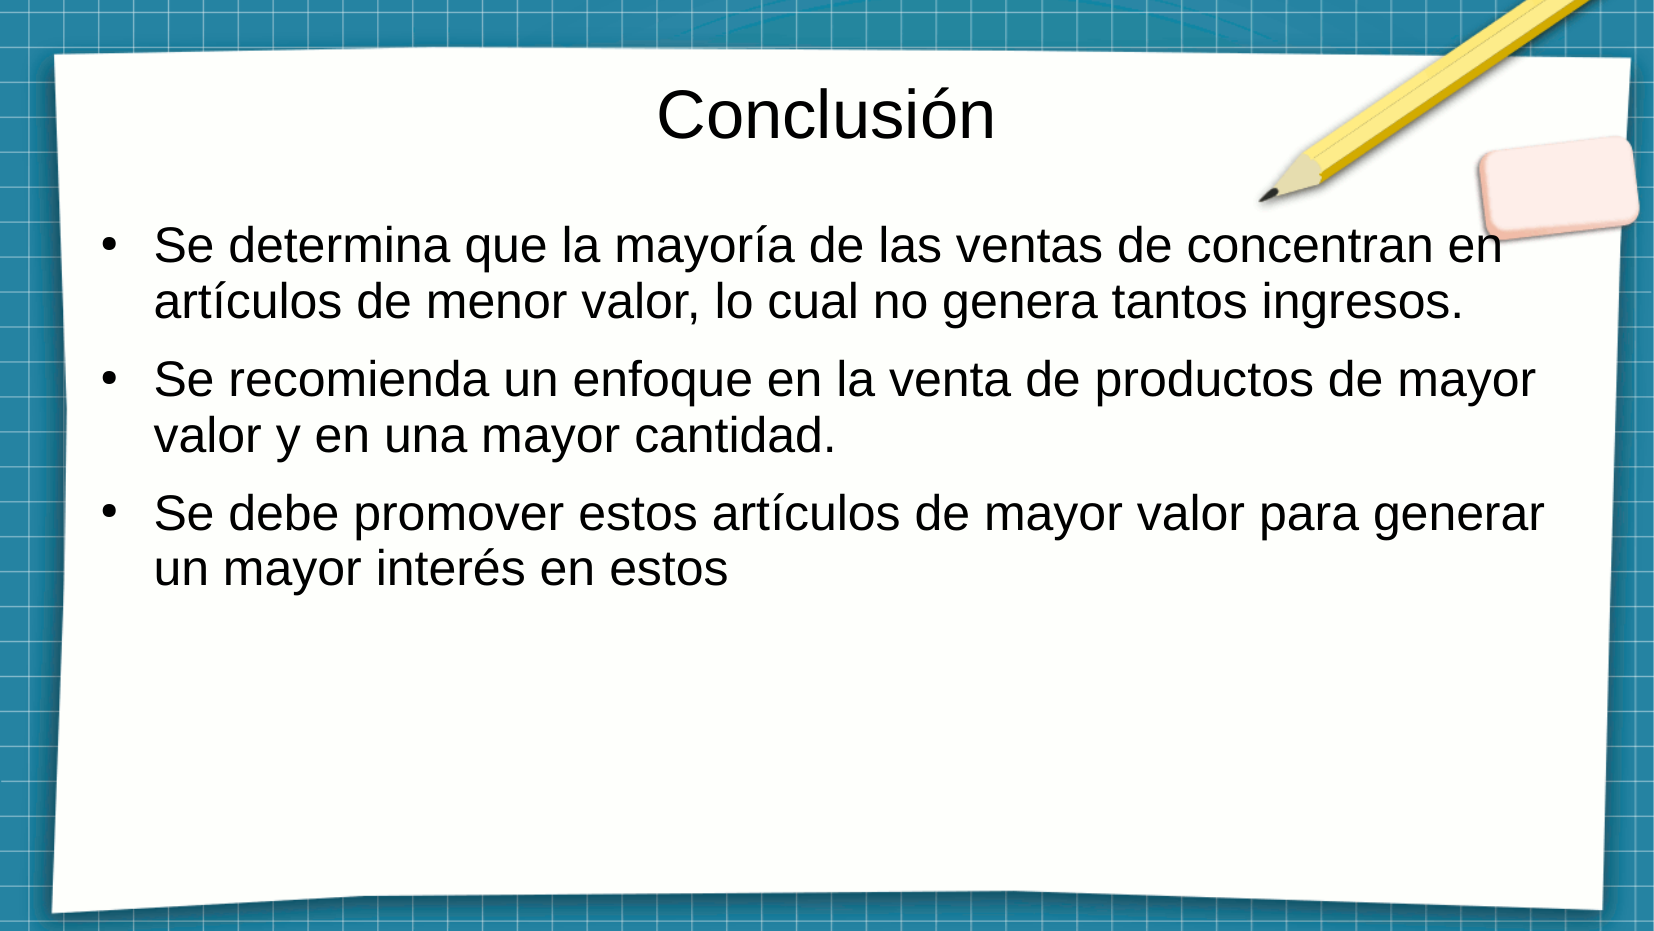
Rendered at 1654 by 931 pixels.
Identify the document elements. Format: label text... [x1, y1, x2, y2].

list Se determina que la mayoría de las ventas de concentran en artículos de menor valor, lo cual no genera tantos ingresos. Se recomienda un enfoque en la venta de productos de mayor valor y en una mayor cantidad. Se debe promover estos artículos de mayor valor para generar un mayor interés en estos [82, 217, 1571, 758]
title Conclusión [82, 37, 1571, 193]
picture [0, 0, 1654, 931]
